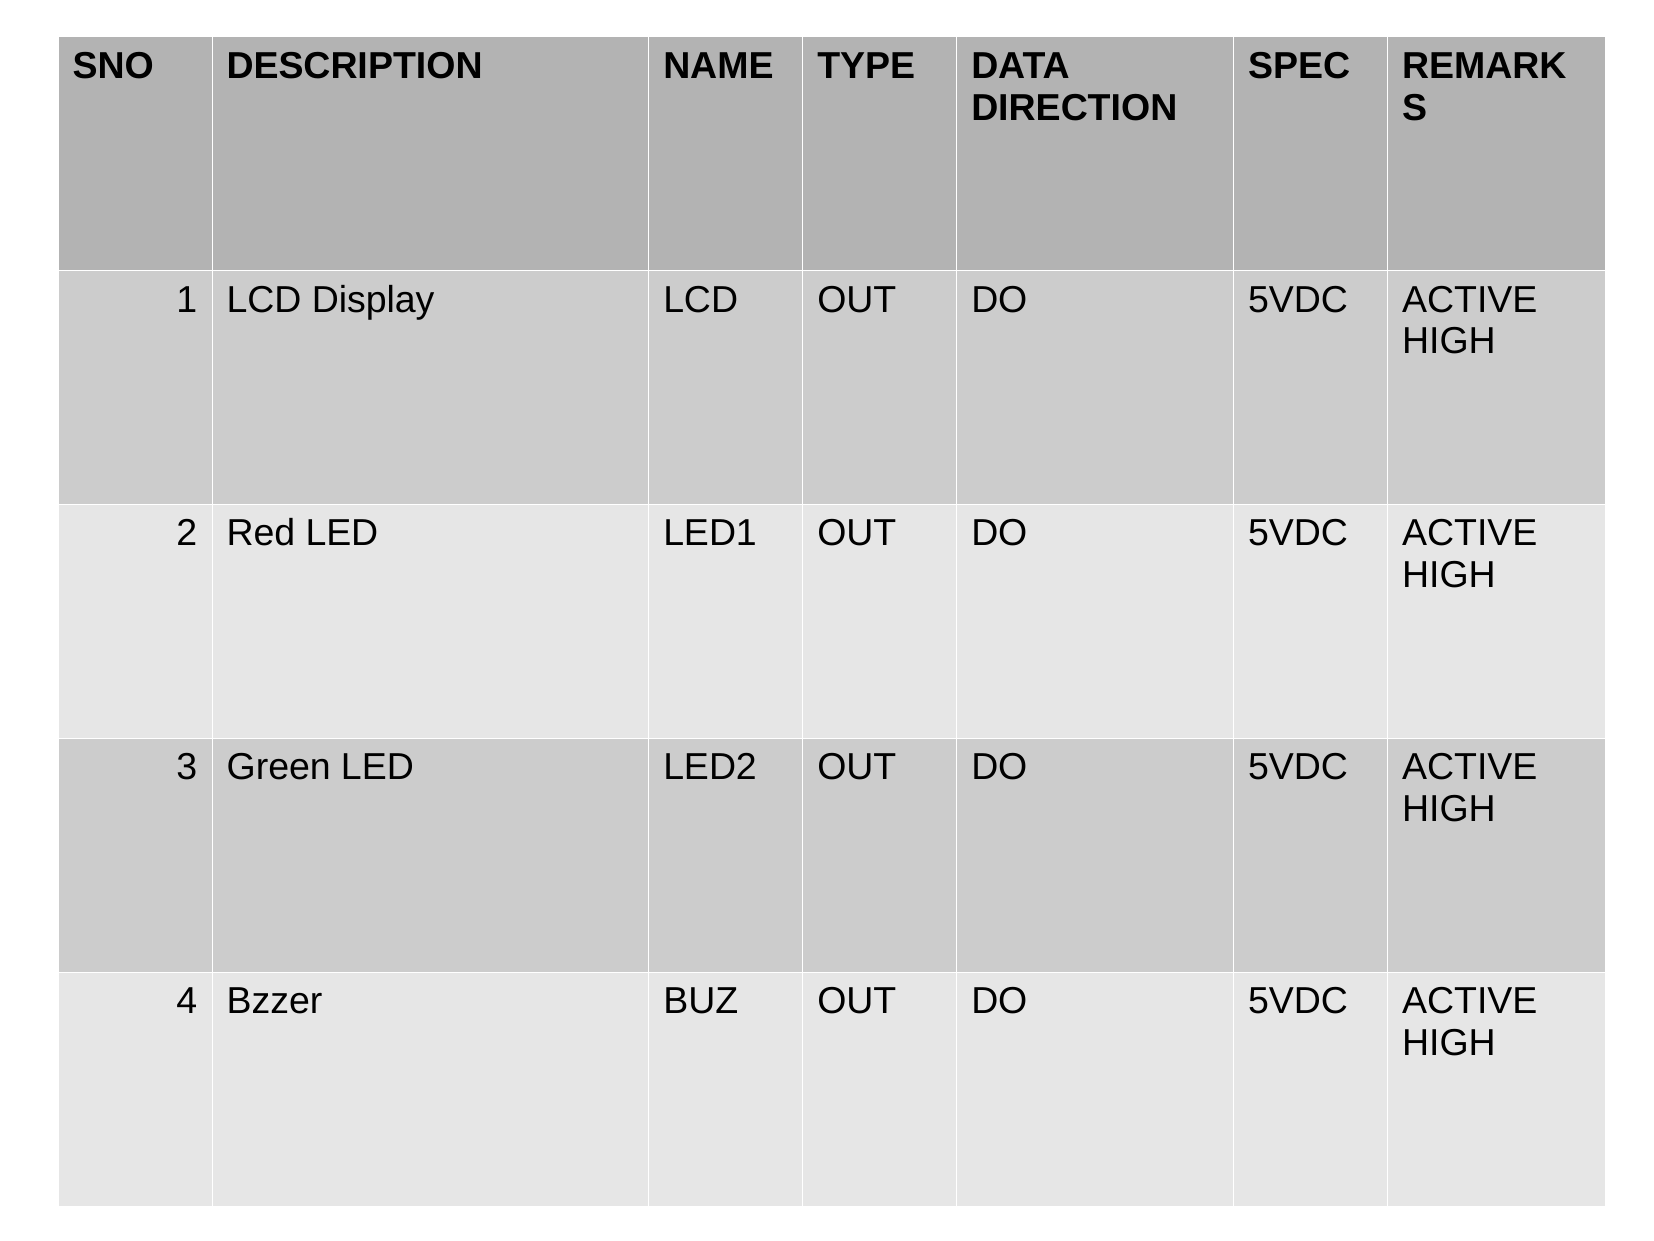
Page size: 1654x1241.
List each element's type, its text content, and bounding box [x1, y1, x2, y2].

table_cell 5VDC [1234, 505, 1387, 738]
table_header NAME [649, 37, 802, 270]
table_cell LCD Display [213, 271, 648, 504]
table_cell DO [957, 973, 1233, 1206]
table_cell 4 [59, 973, 212, 1206]
table_cell OUT [803, 739, 956, 972]
table_cell OUT [803, 271, 956, 504]
table_cell ACTIVE HIGH [1388, 973, 1605, 1206]
table_cell Green LED [213, 739, 648, 972]
table_cell BUZ [649, 973, 802, 1206]
table_cell ACTIVE HIGH [1388, 505, 1605, 738]
table_cell Bzzer [213, 973, 648, 1206]
table_cell Red LED [213, 505, 648, 738]
table_header DATA DIRECTION [957, 37, 1233, 270]
table_cell LED1 [649, 505, 802, 738]
table_header REMARKS [1388, 37, 1605, 270]
table_cell OUT [803, 973, 956, 1206]
table_header SNO [59, 37, 212, 270]
table_cell 5VDC [1234, 271, 1387, 504]
table_cell 1 [59, 271, 212, 504]
table_cell DO [957, 271, 1233, 504]
table_cell DO [957, 739, 1233, 972]
table_cell 2 [59, 505, 212, 738]
table_cell LCD [649, 271, 802, 504]
table_cell OUT [803, 505, 956, 738]
table_header TYPE [803, 37, 956, 270]
table_cell ACTIVE HIGH [1388, 271, 1605, 504]
table_cell 5VDC [1234, 973, 1387, 1206]
table_cell ACTIVE HIGH [1388, 739, 1605, 972]
table_cell LED2 [649, 739, 802, 972]
table_cell 5VDC [1234, 739, 1387, 972]
table_header SPEC [1234, 37, 1387, 270]
table_header DESCRIPTION [213, 37, 648, 270]
table_cell 3 [59, 739, 212, 972]
table_cell DO [957, 505, 1233, 738]
